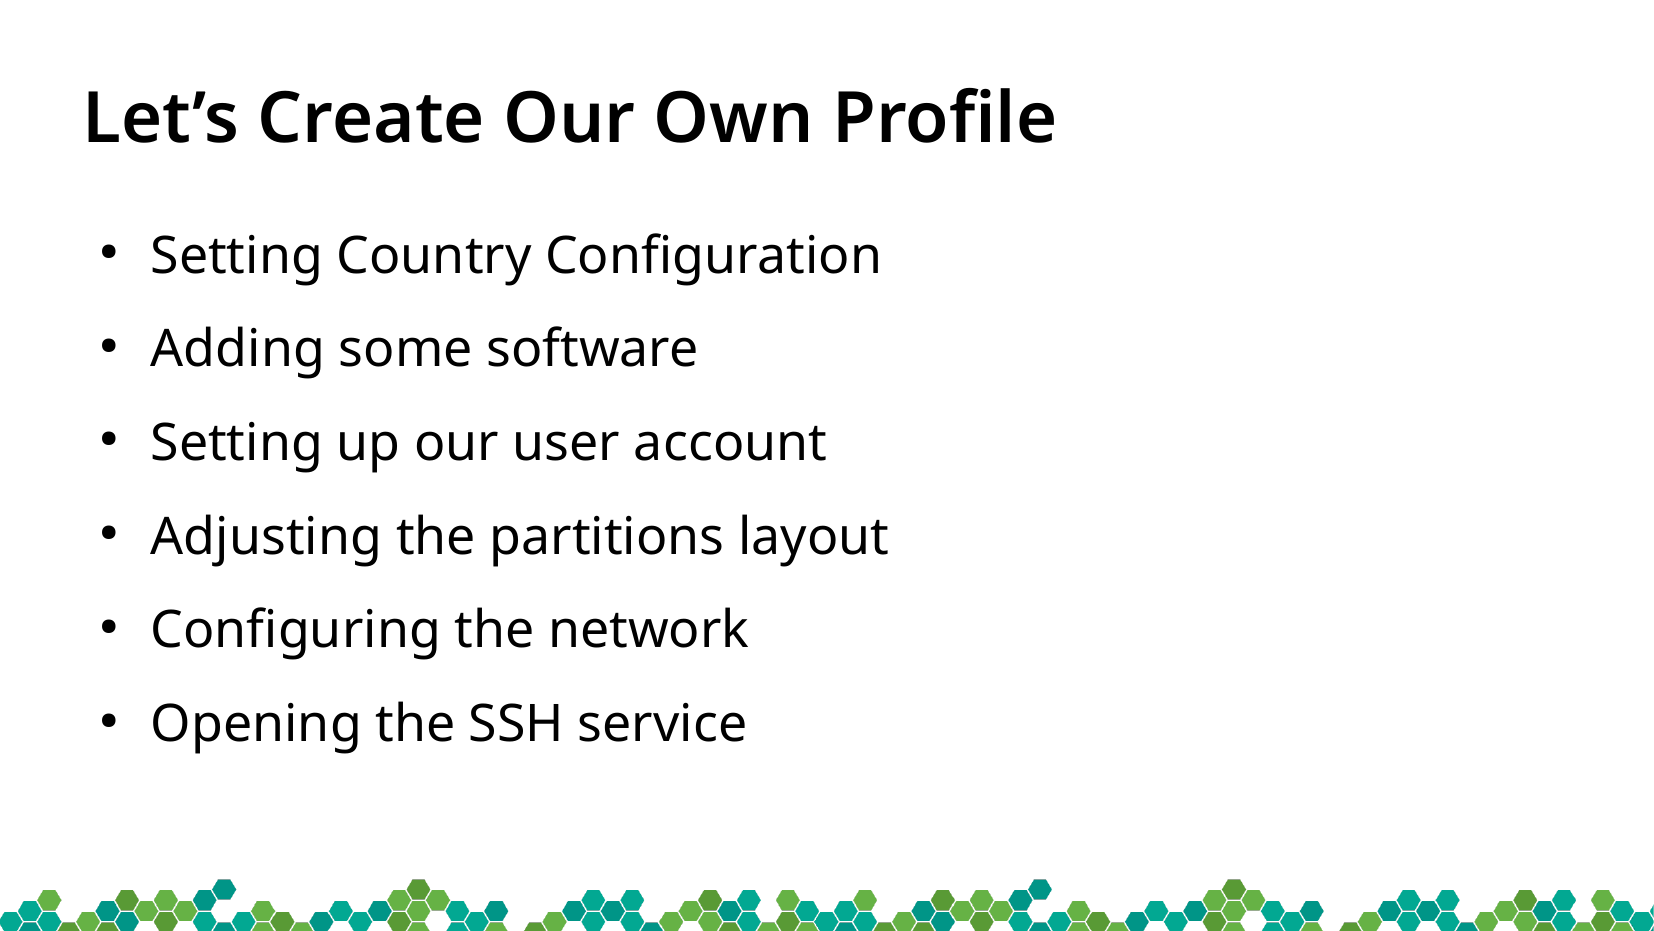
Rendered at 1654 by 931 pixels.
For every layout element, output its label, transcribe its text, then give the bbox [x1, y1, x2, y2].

picture [0, 871, 1654, 931]
list Setting Country Configuration Adding some software Setting up our user account Adjusting the partitions layout Configuring the network Opening the SSH service [82, 217, 1571, 758]
title Let’s Create Our Own Profile [82, 37, 1571, 193]
